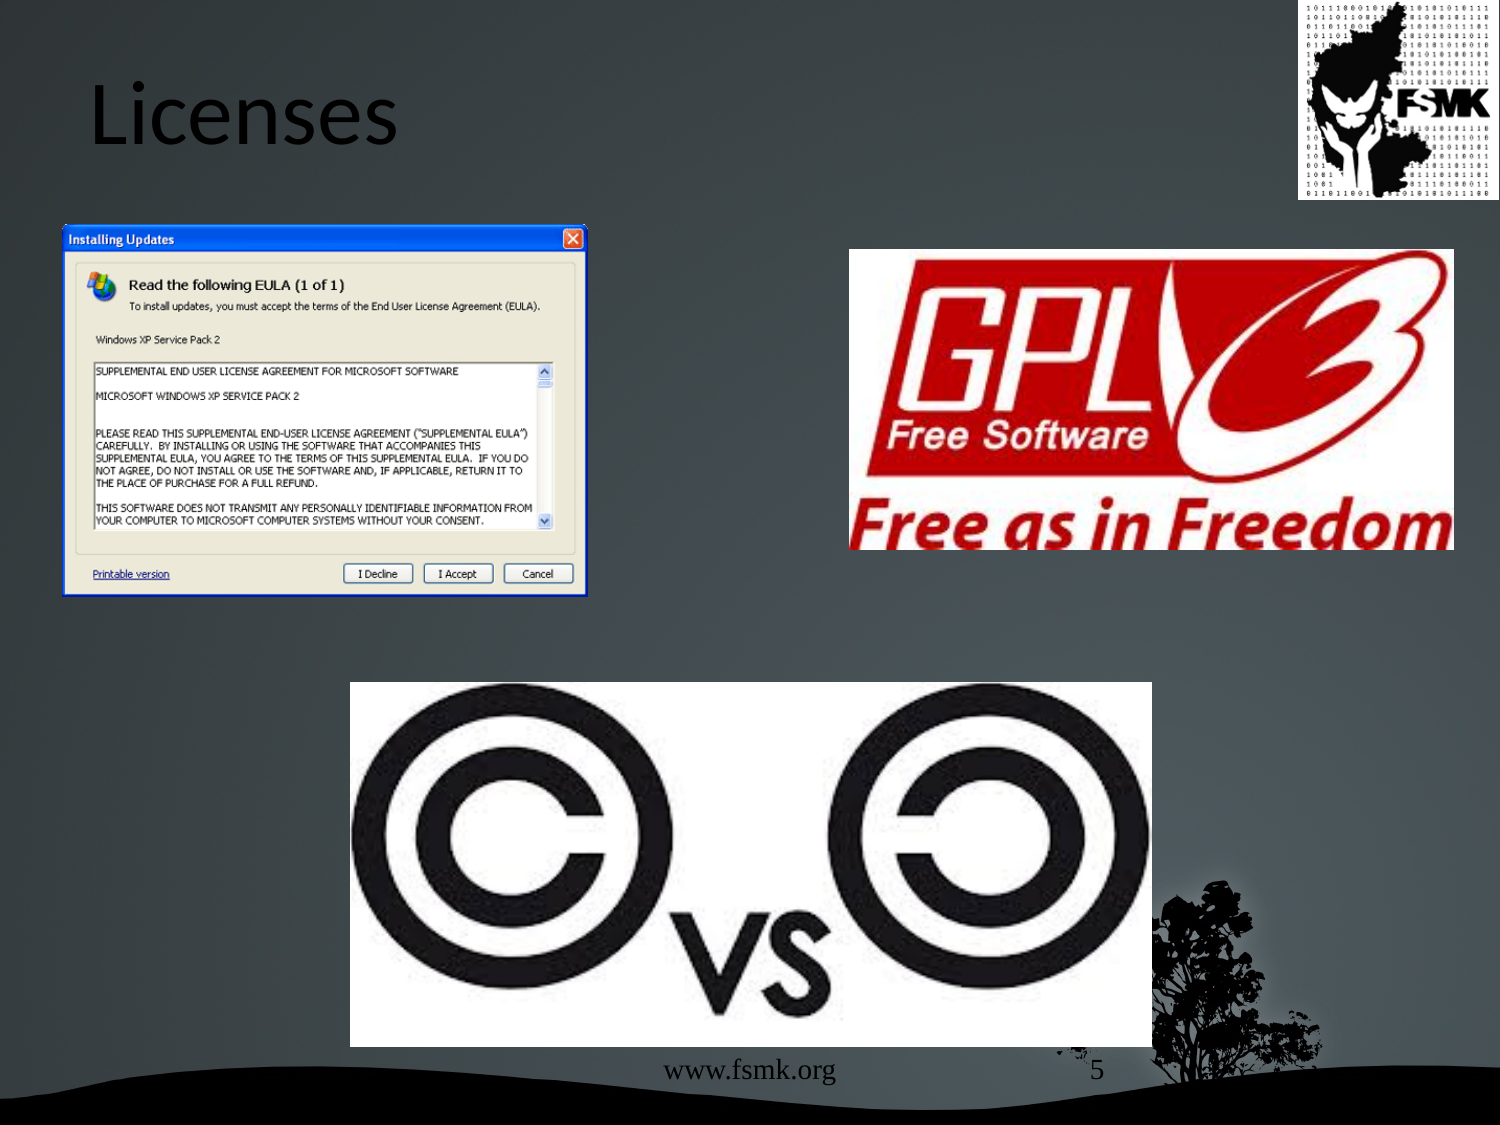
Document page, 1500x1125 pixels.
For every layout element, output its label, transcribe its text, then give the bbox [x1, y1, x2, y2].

text_box <number> [1074, 1042, 1425, 1103]
picture [0, 0, 1500, 1125]
title Licenses [75, 45, 1425, 233]
text_box www.fsmk.org [512, 1047, 988, 1103]
